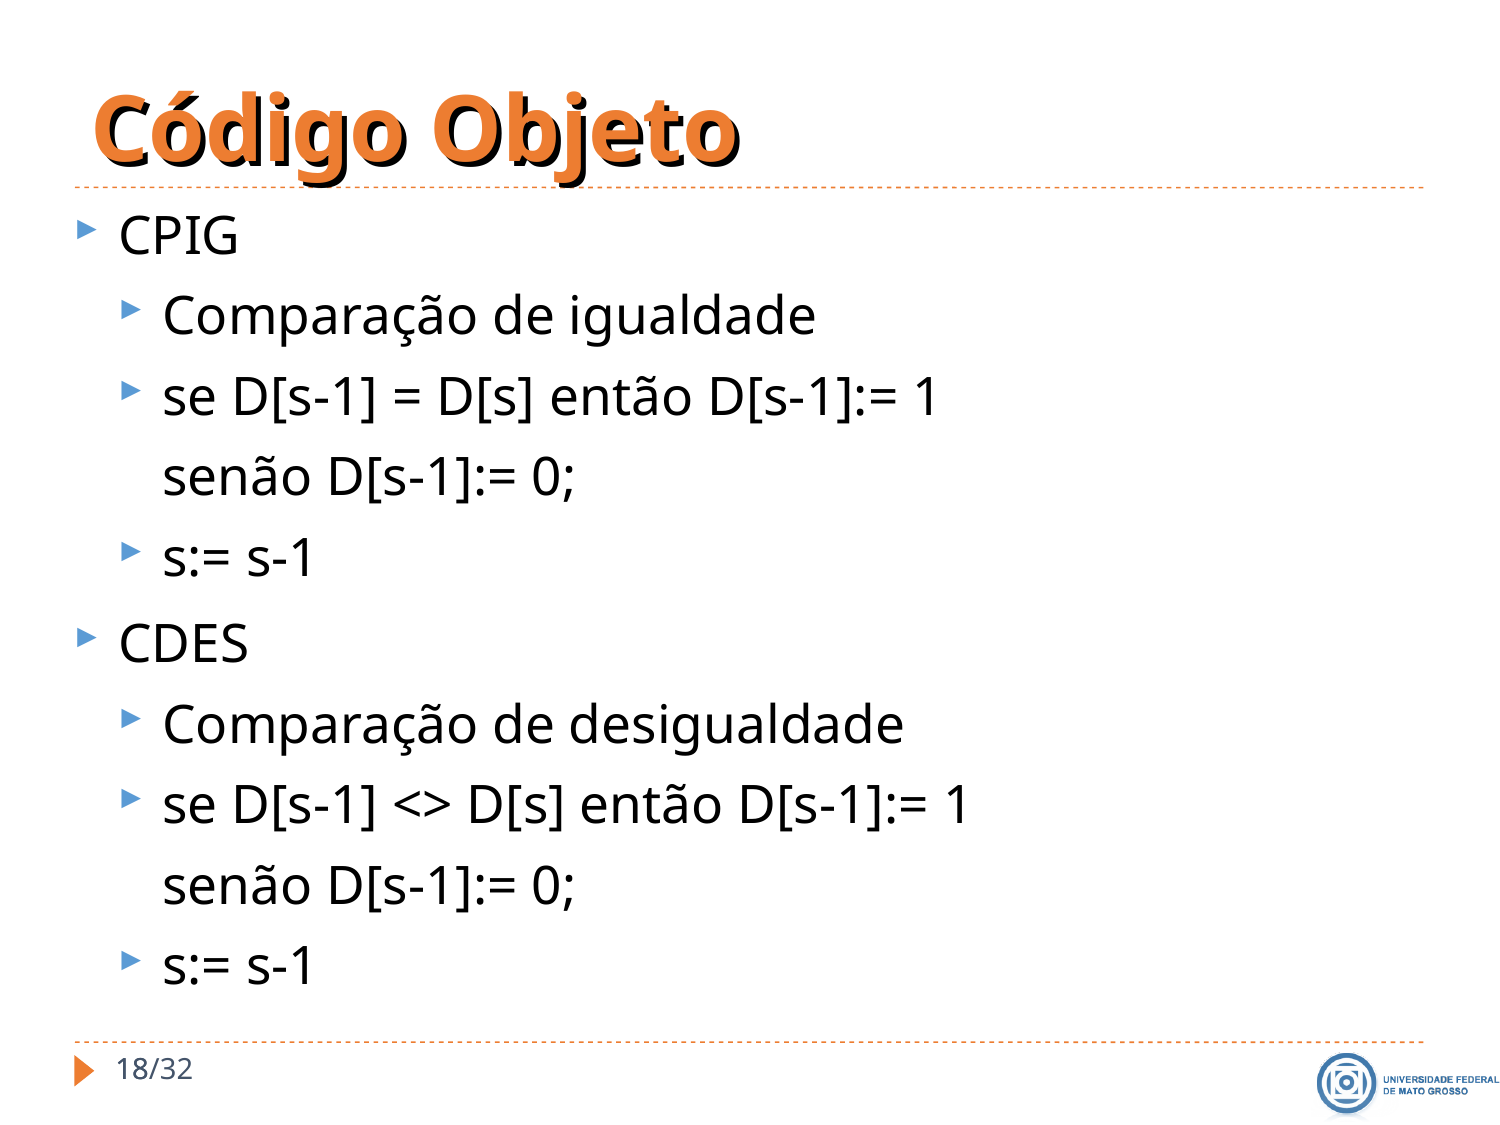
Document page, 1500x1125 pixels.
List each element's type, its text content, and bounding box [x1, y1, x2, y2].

list CPIG Comparação de igualdade se D[s-1] = D[s] então D[s-1]:= 1 senão D[s-1]:= 0; s:= s-1 CDES Comparação de desigualdade se D[s-1] <> D[s] então D[s-1]:= 1 senão D[s-1]:= 0; s:= s-1 [59, 200, 1410, 1011]
text_box <número> [100, 1042, 426, 1103]
picture [1311, 1048, 1500, 1122]
title Código Objeto [75, 24, 1426, 188]
